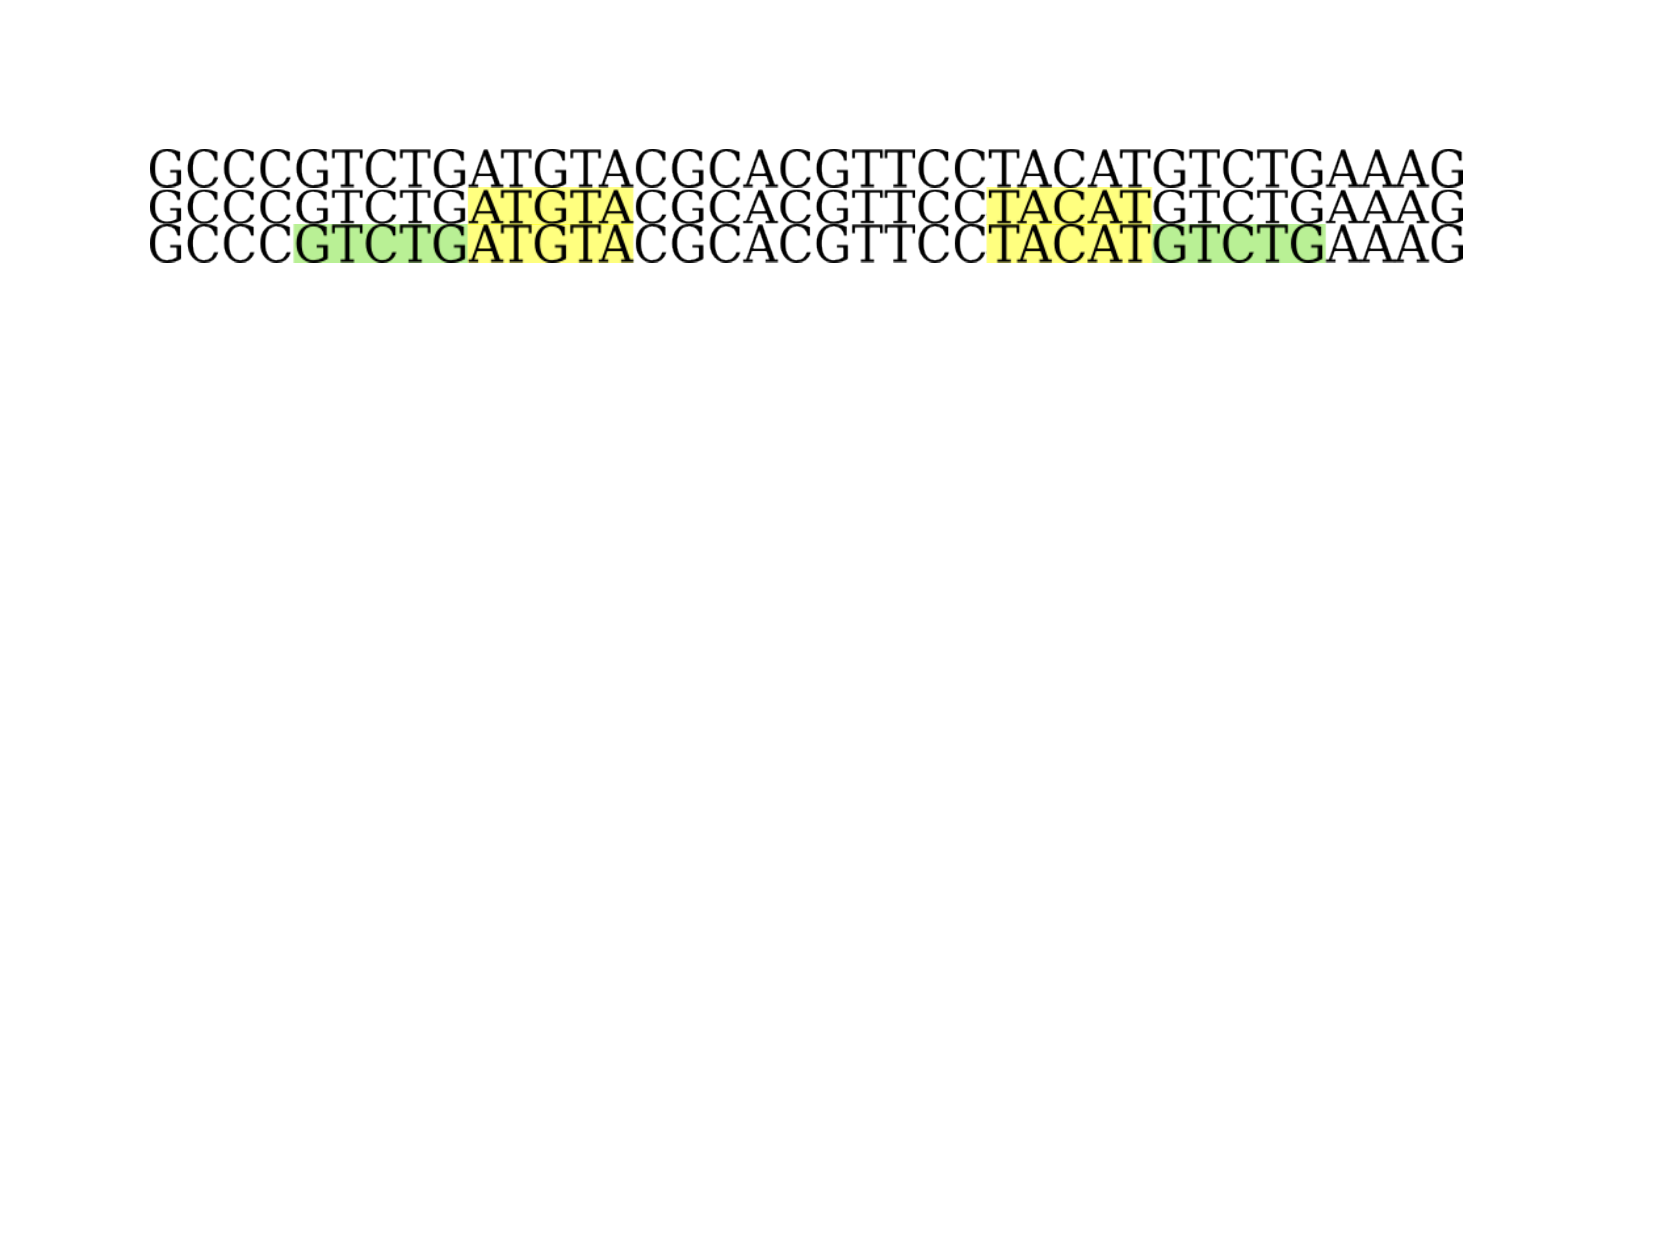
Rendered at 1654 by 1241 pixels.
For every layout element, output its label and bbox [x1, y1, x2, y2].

picture [150, 149, 1463, 263]
